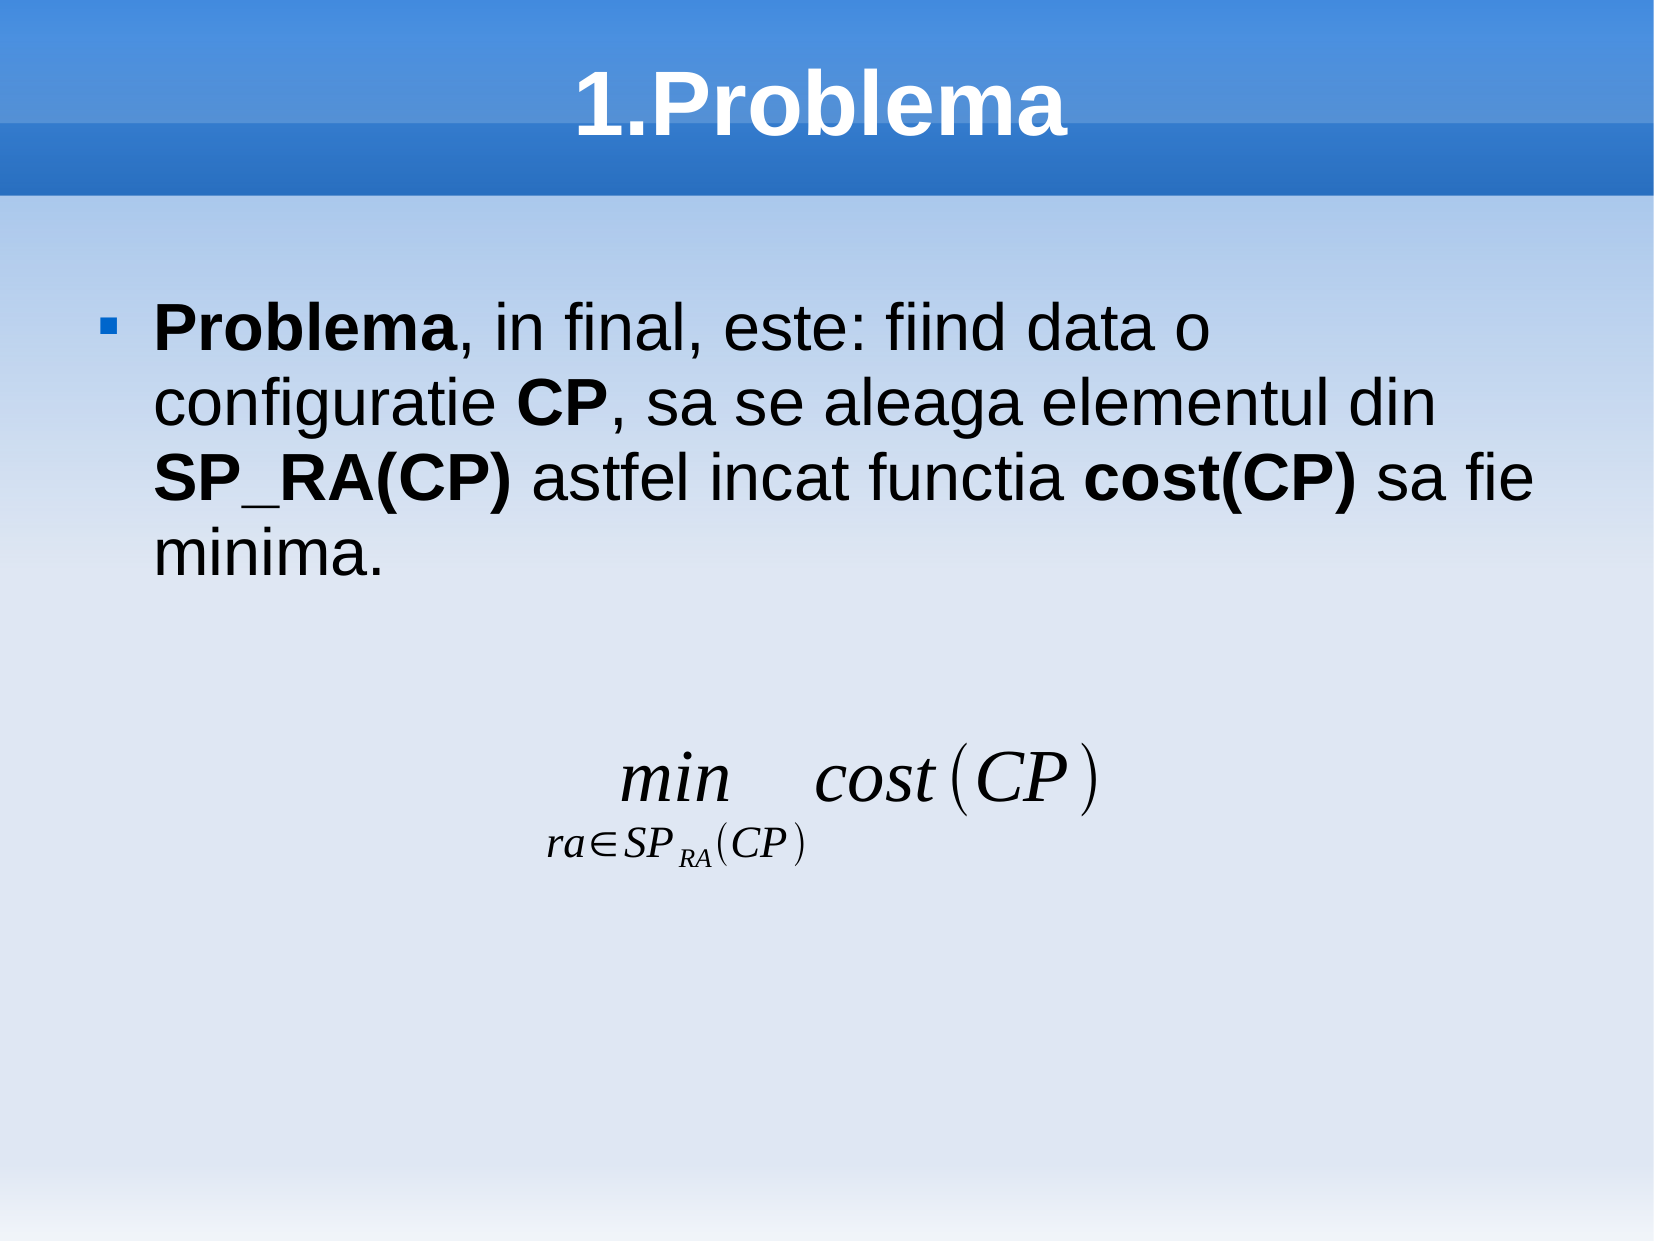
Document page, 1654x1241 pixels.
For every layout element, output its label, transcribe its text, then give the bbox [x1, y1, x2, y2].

title 1.Problema [76, 7, 1565, 200]
list Problema, in final, este: fiind data o configuratie CP, sa se aleaga elementul din SP_RA(CP) astfel incat functia cost(CP) sa fie minima. [82, 290, 1571, 666]
picture [0, 0, 1654, 1241]
chart [538, 734, 1108, 874]
